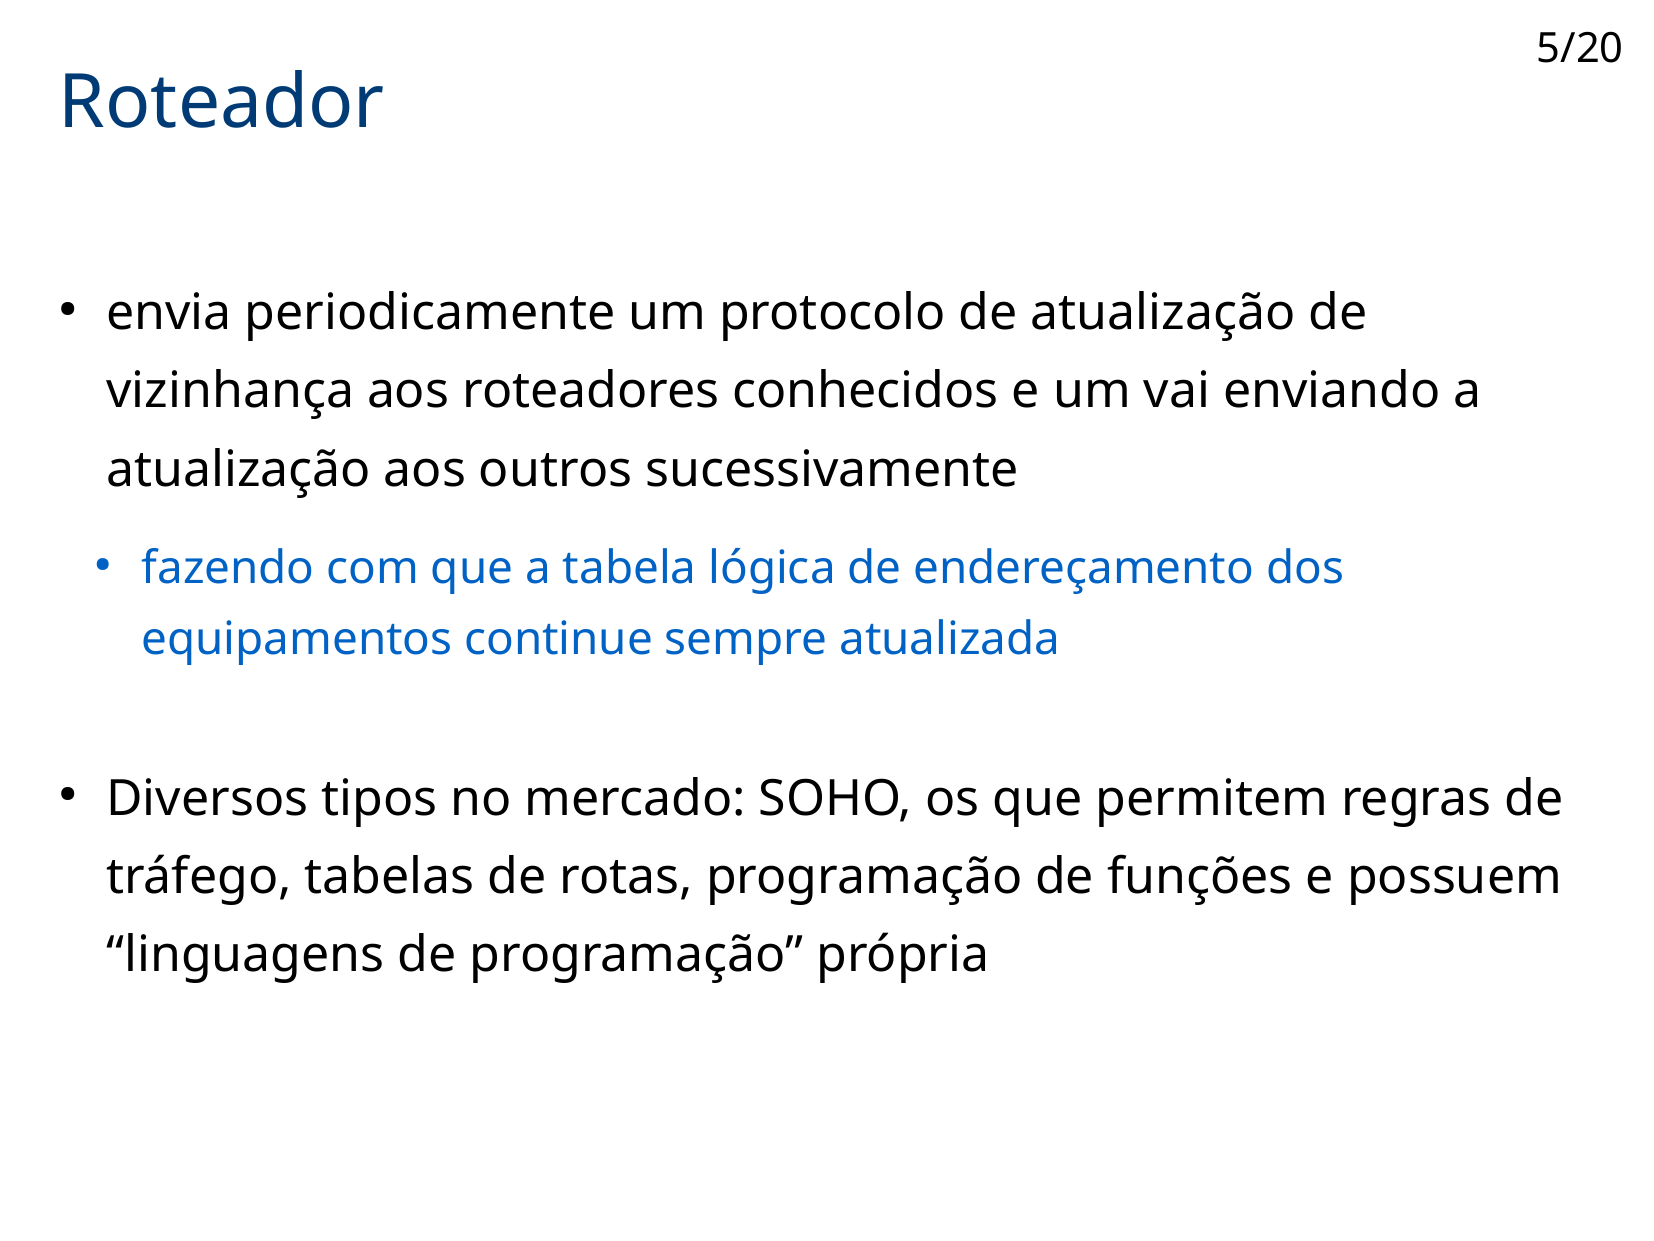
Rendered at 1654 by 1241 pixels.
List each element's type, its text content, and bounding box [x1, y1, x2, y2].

title Roteador [59, 47, 1625, 166]
list envia periodicamente um protocolo de atualização de vizinhança aos roteadores conhecidos e um vai enviando a atualização aos outros sucessivamente fazendo com que a tabela lógica de endereçamento dos equipamentos continue sempre atualizada Diversos tipos no mercado: SOHO, os que permitem regras de tráfego, tabelas de rotas, programação de funções e possuem “linguagens de programação” própria [59, 265, 1625, 1211]
